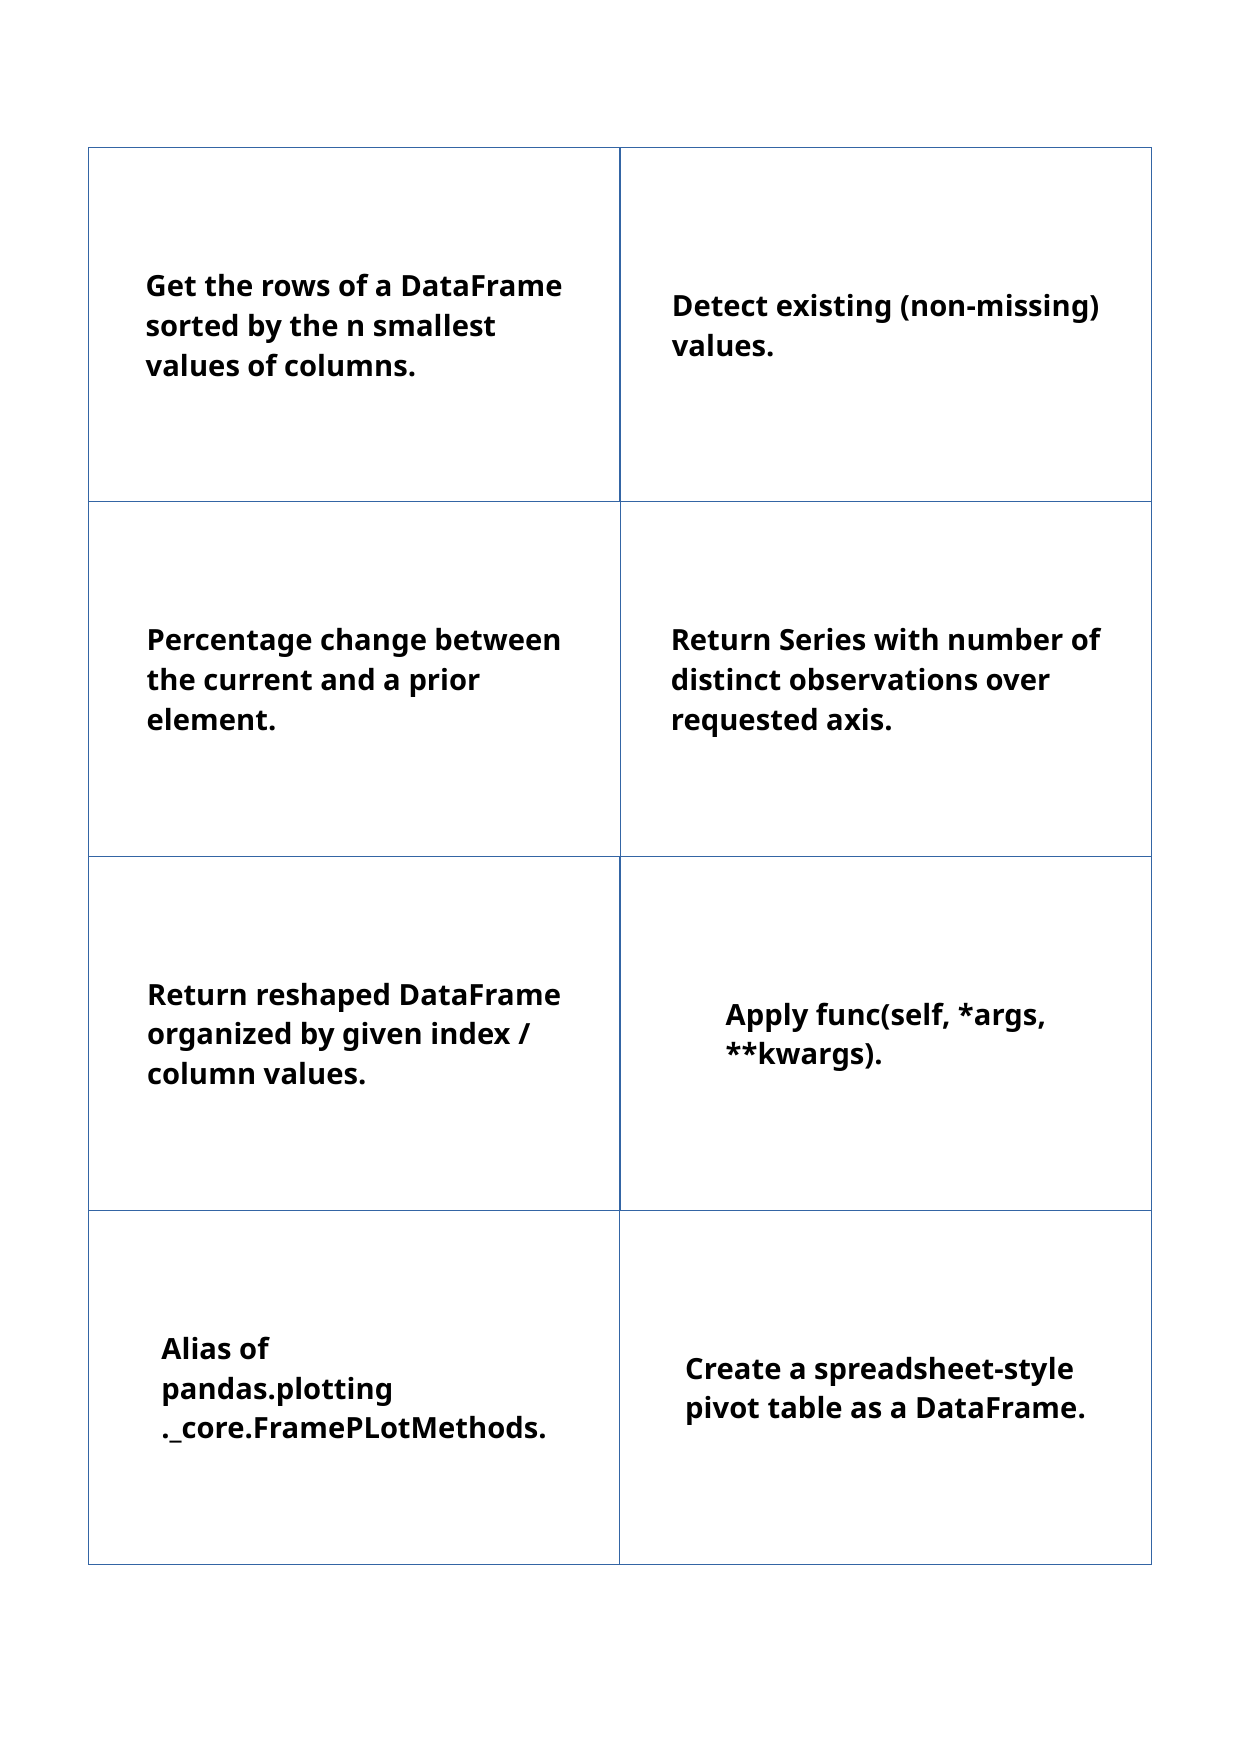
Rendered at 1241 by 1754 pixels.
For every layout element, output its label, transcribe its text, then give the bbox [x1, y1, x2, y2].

text_box Percentage change between the current and a prior element. [88, 501, 620, 856]
text_box Return reshaped DataFrame organized by given index / column values. [88, 856, 620, 1210]
text_box Get the rows of a DataFrame sorted by the n smallest values of columns. [88, 147, 620, 501]
text_box Create a spreadsheet-style pivot table as a DataFrame. [619, 1210, 1152, 1565]
text_box Apply func(self, *args, **kwargs). [620, 856, 1152, 1210]
text_box Return Series with number of distinct observations over requested axis. [620, 501, 1152, 856]
text_box Detect existing (non-missing) values. [620, 147, 1152, 501]
text_box Alias of pandas.plotting ._core.FramePLotMethods. [88, 1210, 619, 1565]
